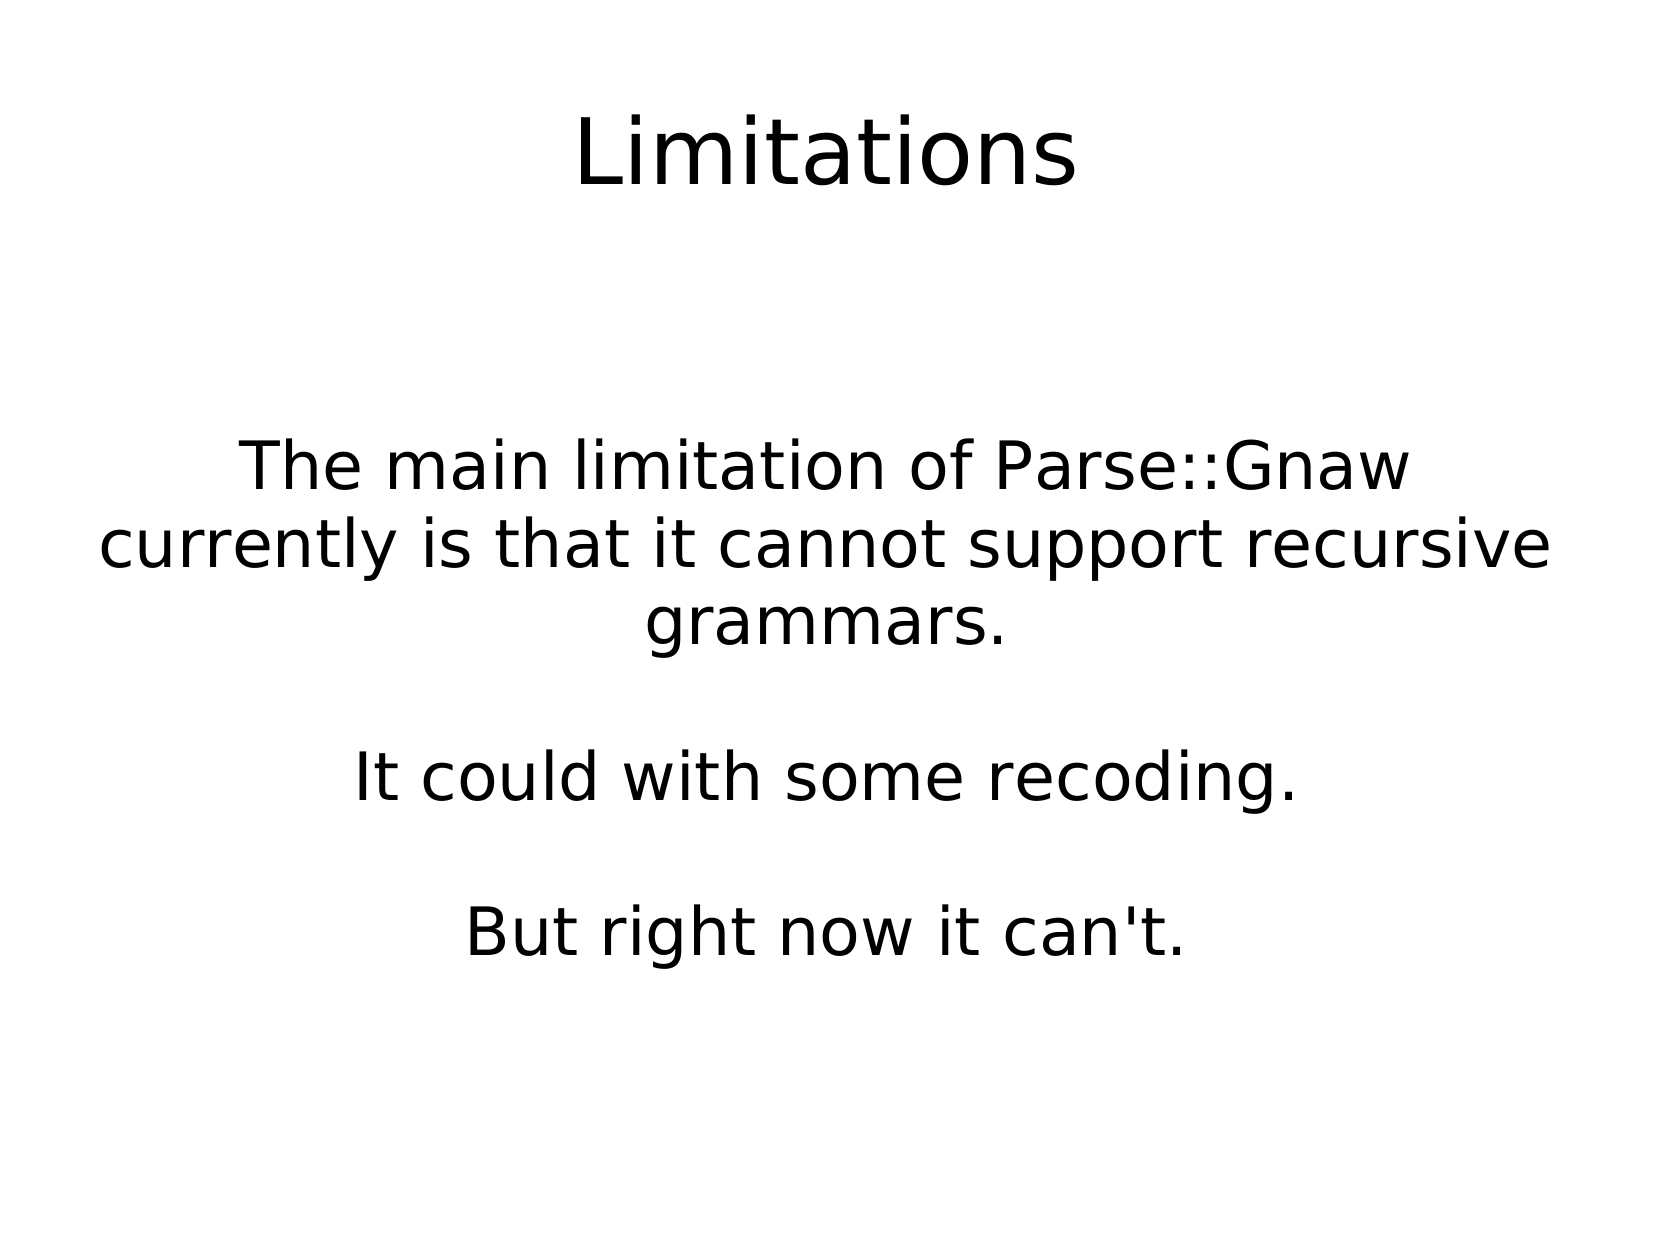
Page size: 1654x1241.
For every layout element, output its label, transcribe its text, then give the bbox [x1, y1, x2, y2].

title Limitations [82, 49, 1571, 257]
subtitle The main limitation of Parse::Gnaw currently is that it cannot support recursive grammars. It could with some recoding. But right now it can't. [82, 290, 1571, 1109]
